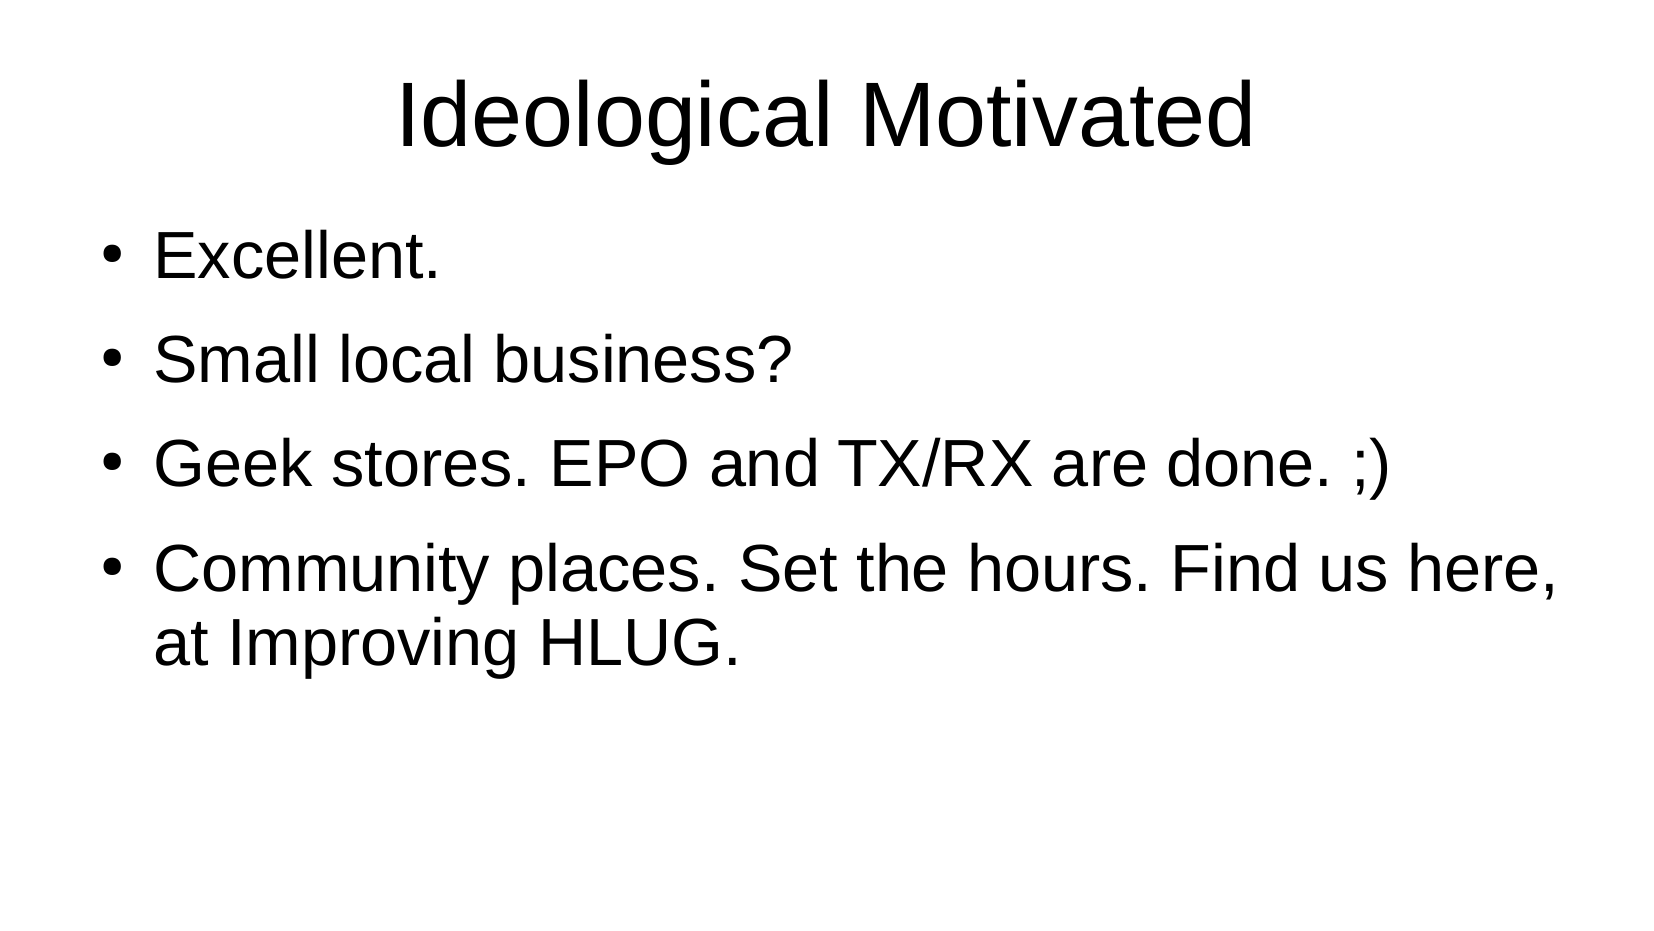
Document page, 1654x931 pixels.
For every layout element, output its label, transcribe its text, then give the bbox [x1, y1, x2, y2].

title Ideological Motivated [82, 37, 1571, 193]
list Excellent. Small local business? Geek stores. EPO and TX/RX are done. ;) Community places. Set the hours. Find us here, at Improving HLUG. [82, 217, 1571, 758]
